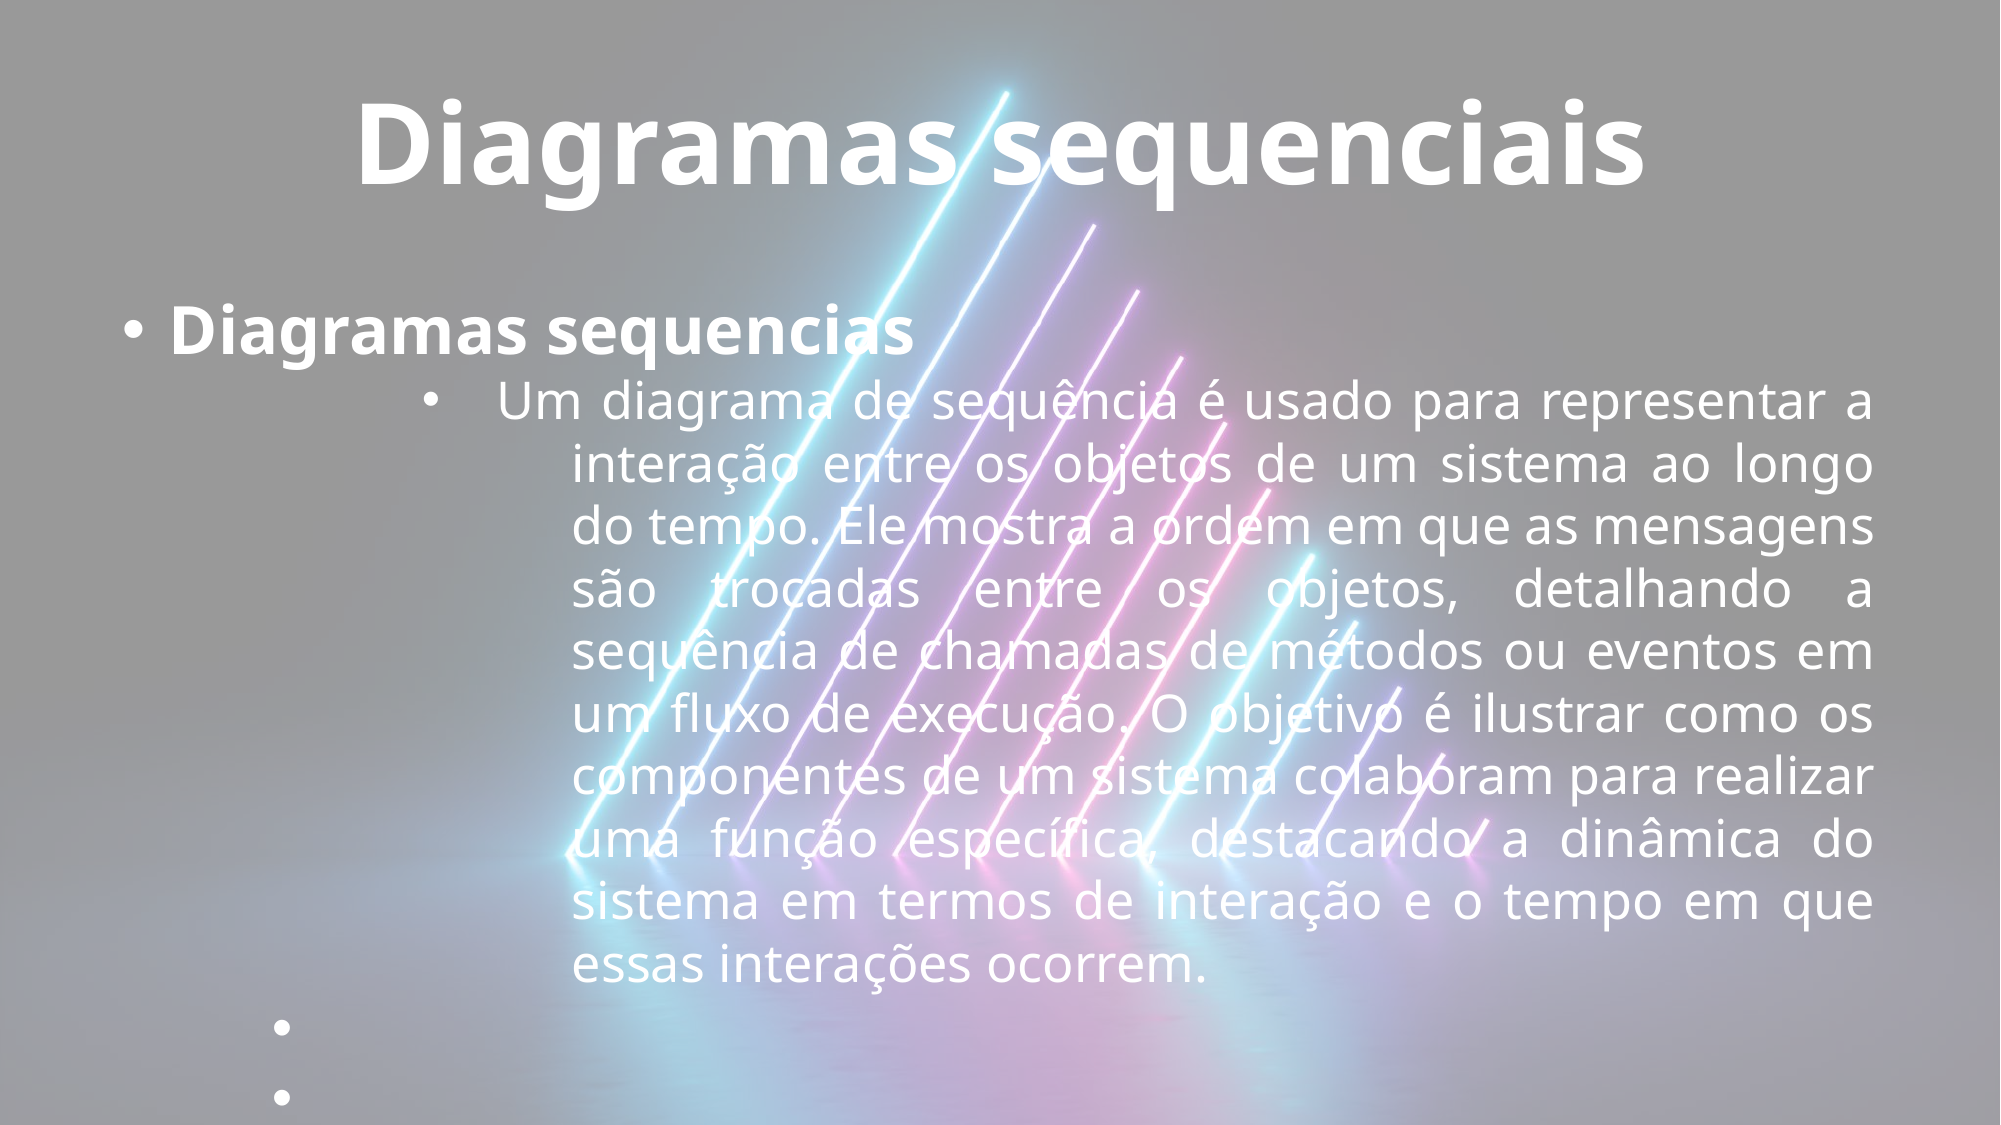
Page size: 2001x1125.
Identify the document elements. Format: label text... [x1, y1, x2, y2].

text_box Diagramas sequenciais [284, 64, 1716, 217]
text_box Diagramas sequencias Um diagrama de sequência é usado para representar a interação entre os objetos de um sistema ao longo do tempo. Ele mostra a ordem em que as mensagens são trocadas entre os objetos, detalhando a sequência de chamadas de métodos ou eventos em um fluxo de execução. O objetivo é ilustrar como os componentes de um sistema colaboram para realizar uma função específica, destacando a dinâmica do sistema em termos de interação e o tempo em que essas interações ocorrem. [106, 280, 1891, 1086]
picture [0, 0, 2000, 1125]
